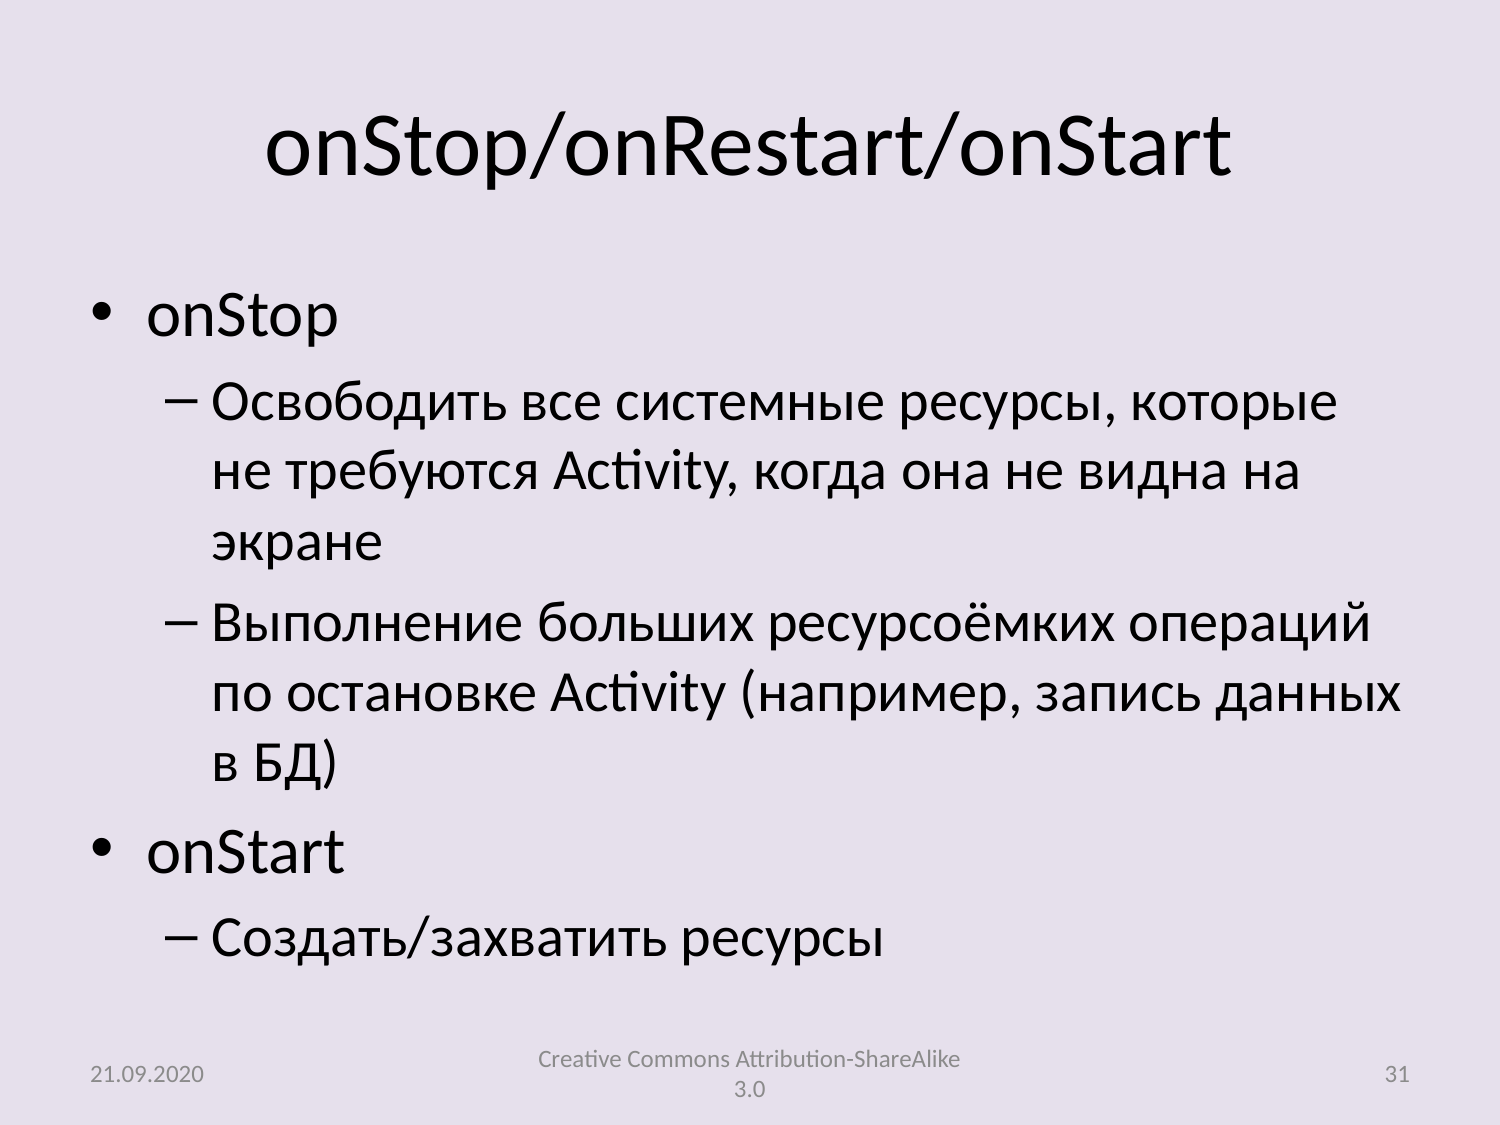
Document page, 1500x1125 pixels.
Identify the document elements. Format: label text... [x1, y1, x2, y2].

list onStop Освободить все системные ресурсы, которые не требуются Activity, когда она не видна на экране Выполнение больших ресурсоёмких операций по остановке Activity (например, запись данных в БД) onStart Создать/захватить ресурсы [75, 262, 1425, 1005]
title onStop/onRestart/onStart [75, 45, 1425, 233]
